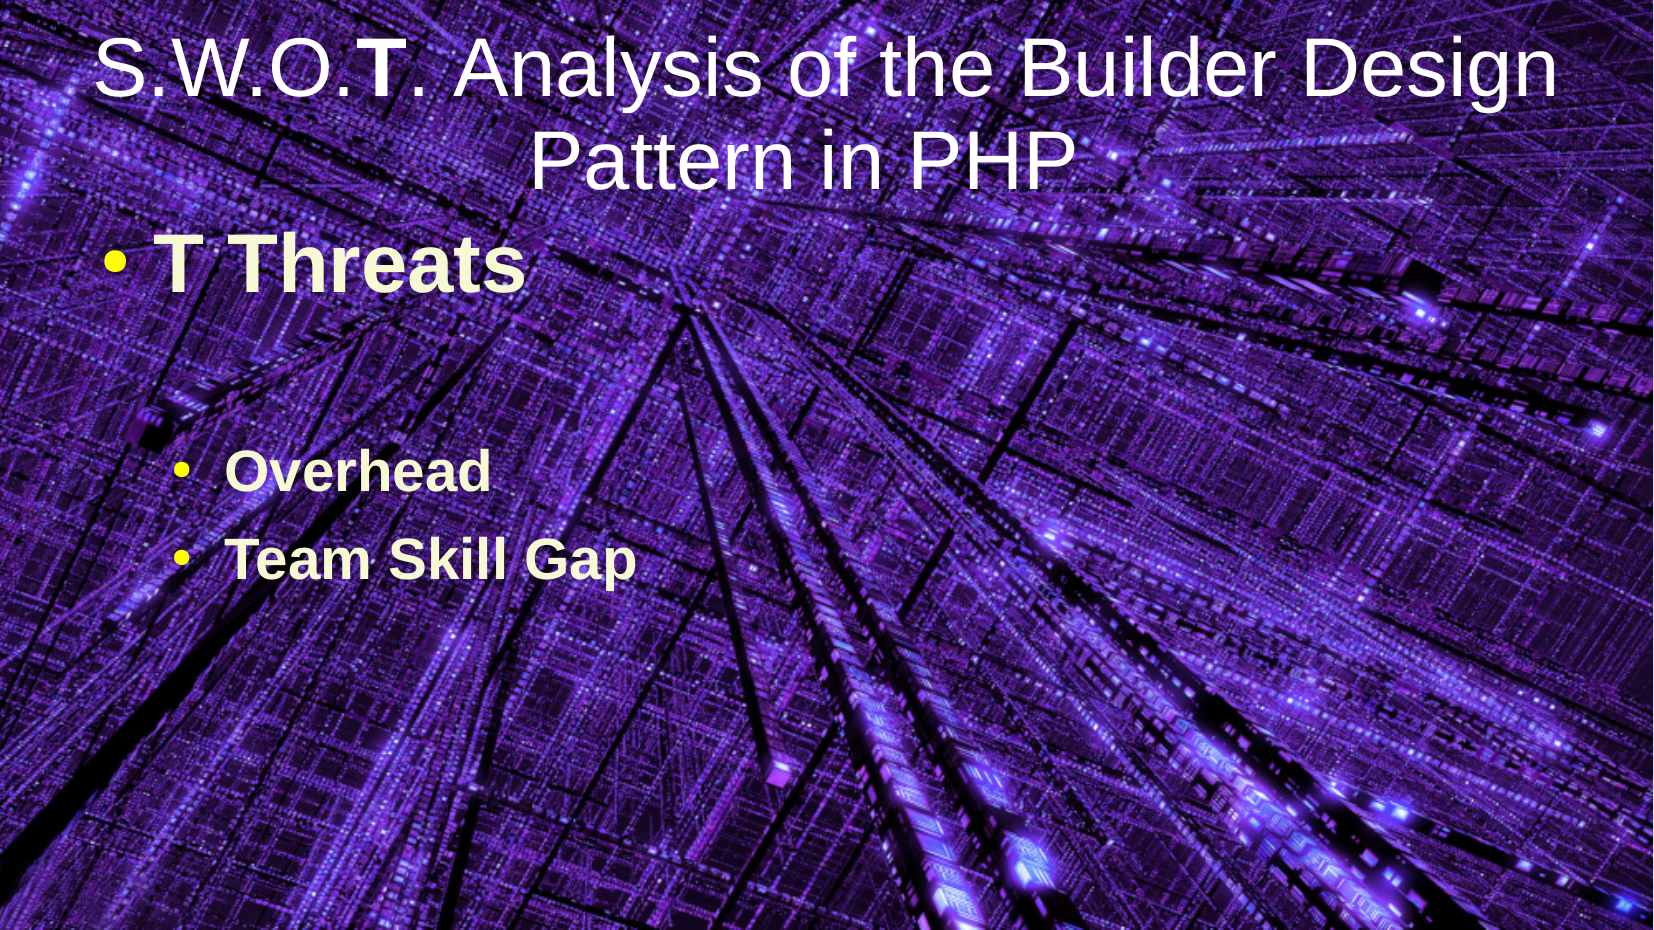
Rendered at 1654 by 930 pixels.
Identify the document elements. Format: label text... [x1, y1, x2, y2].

list T Threats Overhead Team Skill Gap [82, 217, 1571, 757]
title S.W.O.T. Analysis of the Builder Design Pattern in PHP [82, 21, 1571, 208]
picture [0, 0, 1654, 930]
